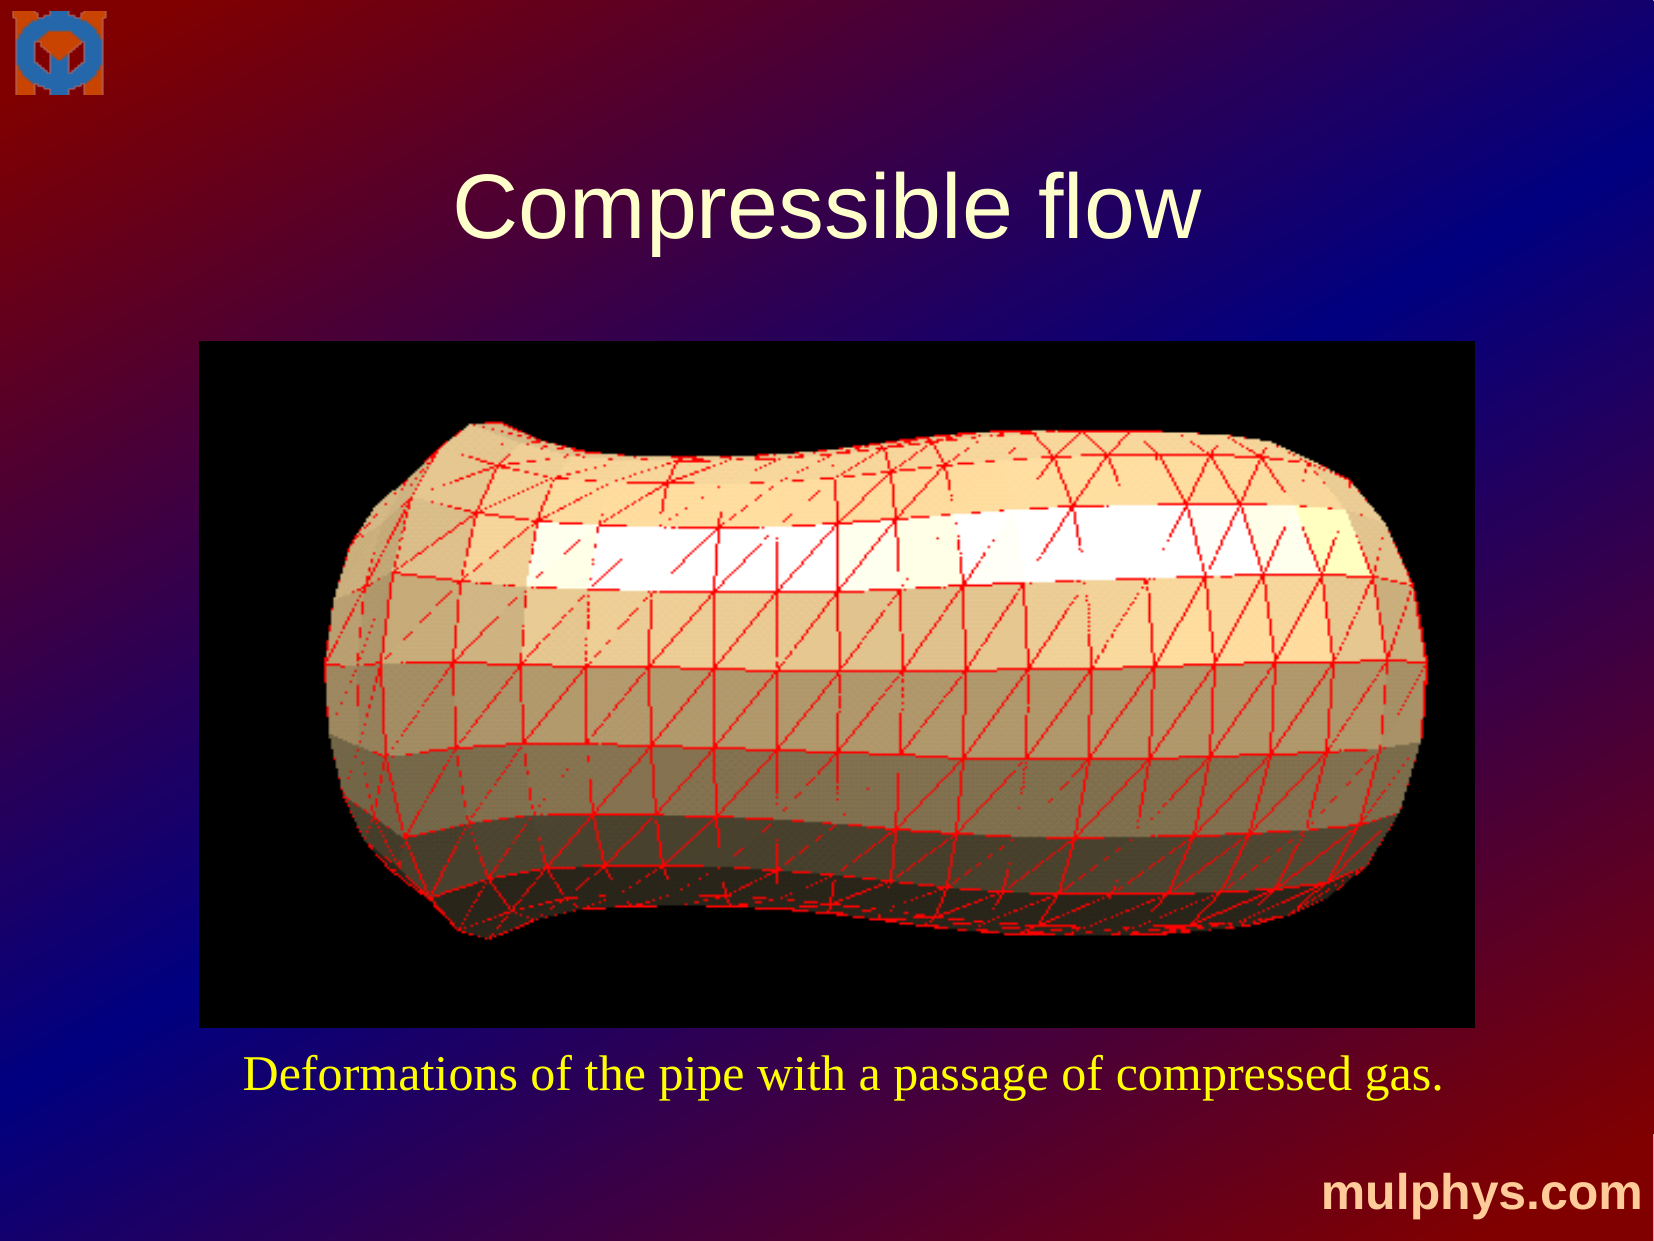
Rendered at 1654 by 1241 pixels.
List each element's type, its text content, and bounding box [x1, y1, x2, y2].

text_box Deformations of the pipe with a passage of compressed gas. [242, 1046, 1458, 1107]
picture [11, 11, 110, 95]
picture [199, 341, 1475, 1028]
title Compressible flow [121, 102, 1534, 311]
text_box mulphys.com [1320, 1164, 1644, 1230]
